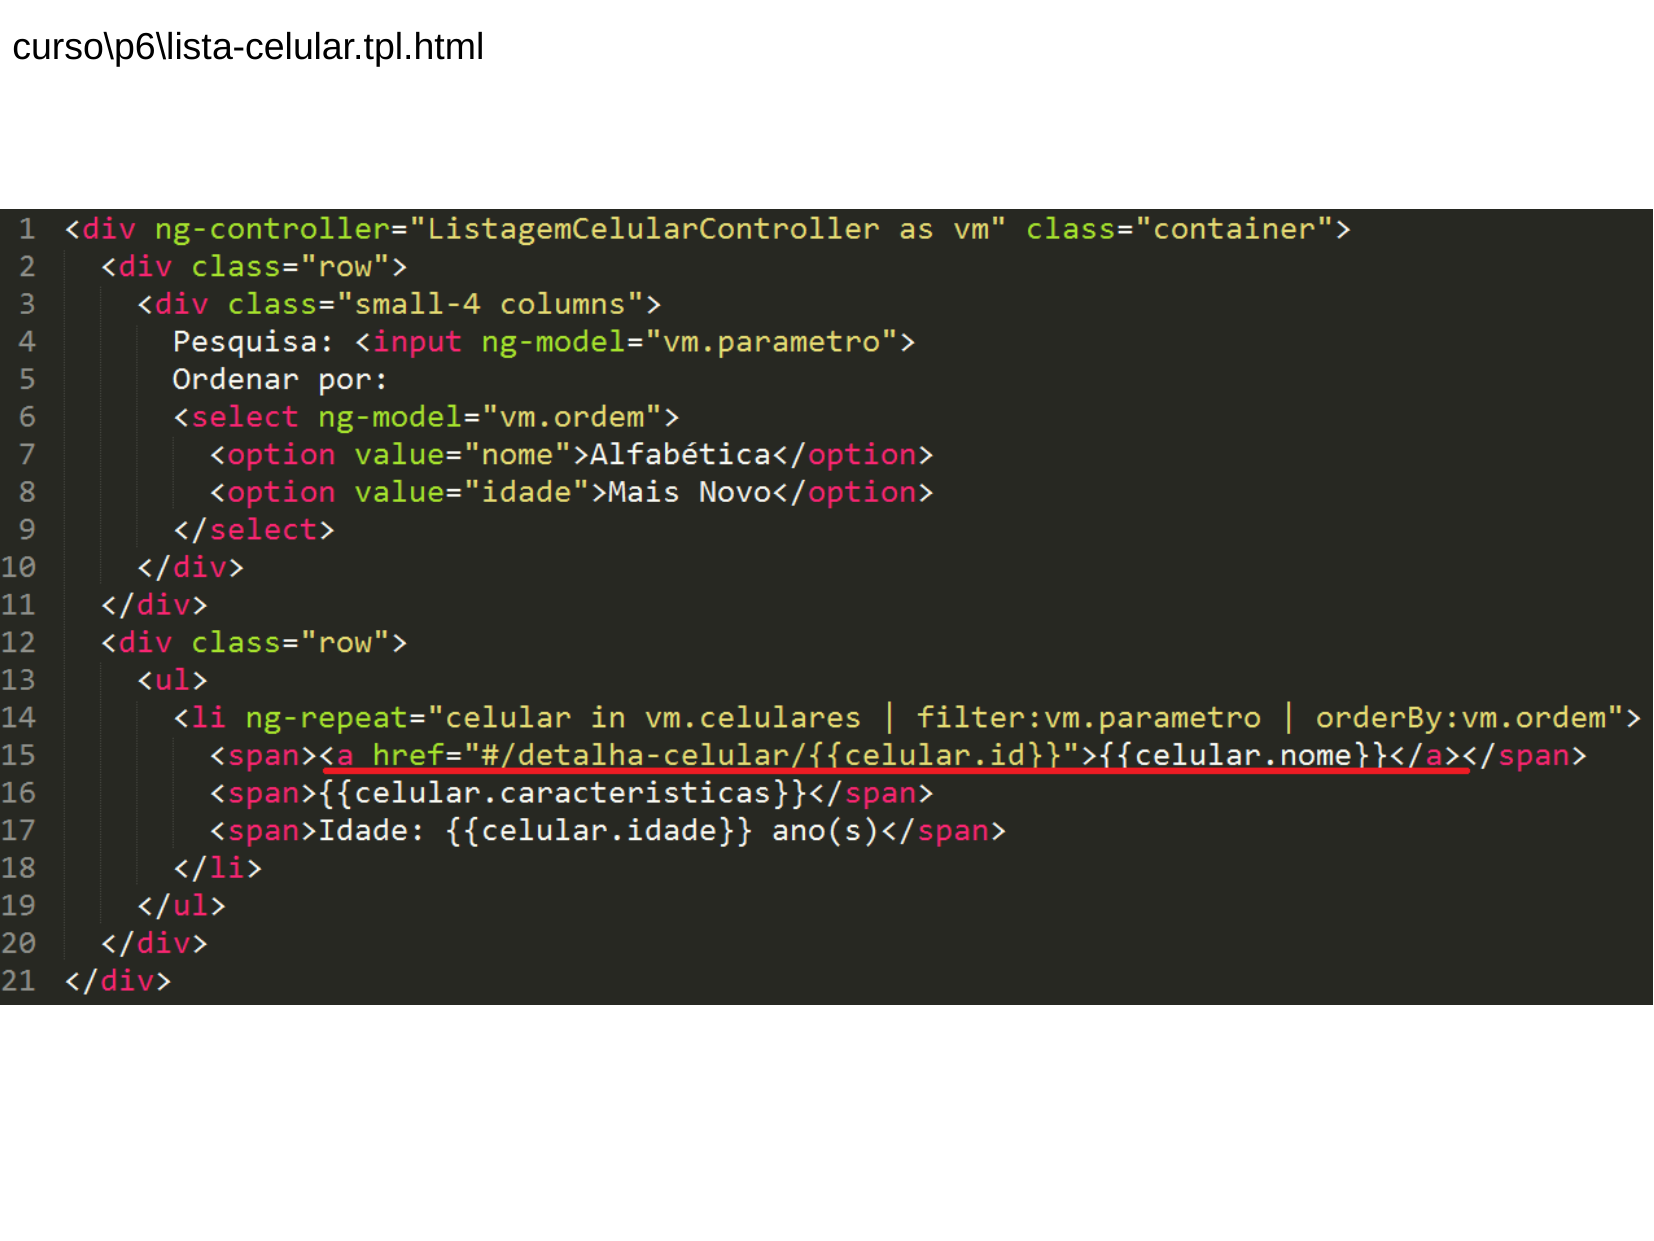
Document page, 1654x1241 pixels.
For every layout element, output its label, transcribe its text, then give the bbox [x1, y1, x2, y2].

picture [0, 209, 1653, 1005]
text_box curso\p6\lista-celular.tpl.html [0, 18, 500, 76]
